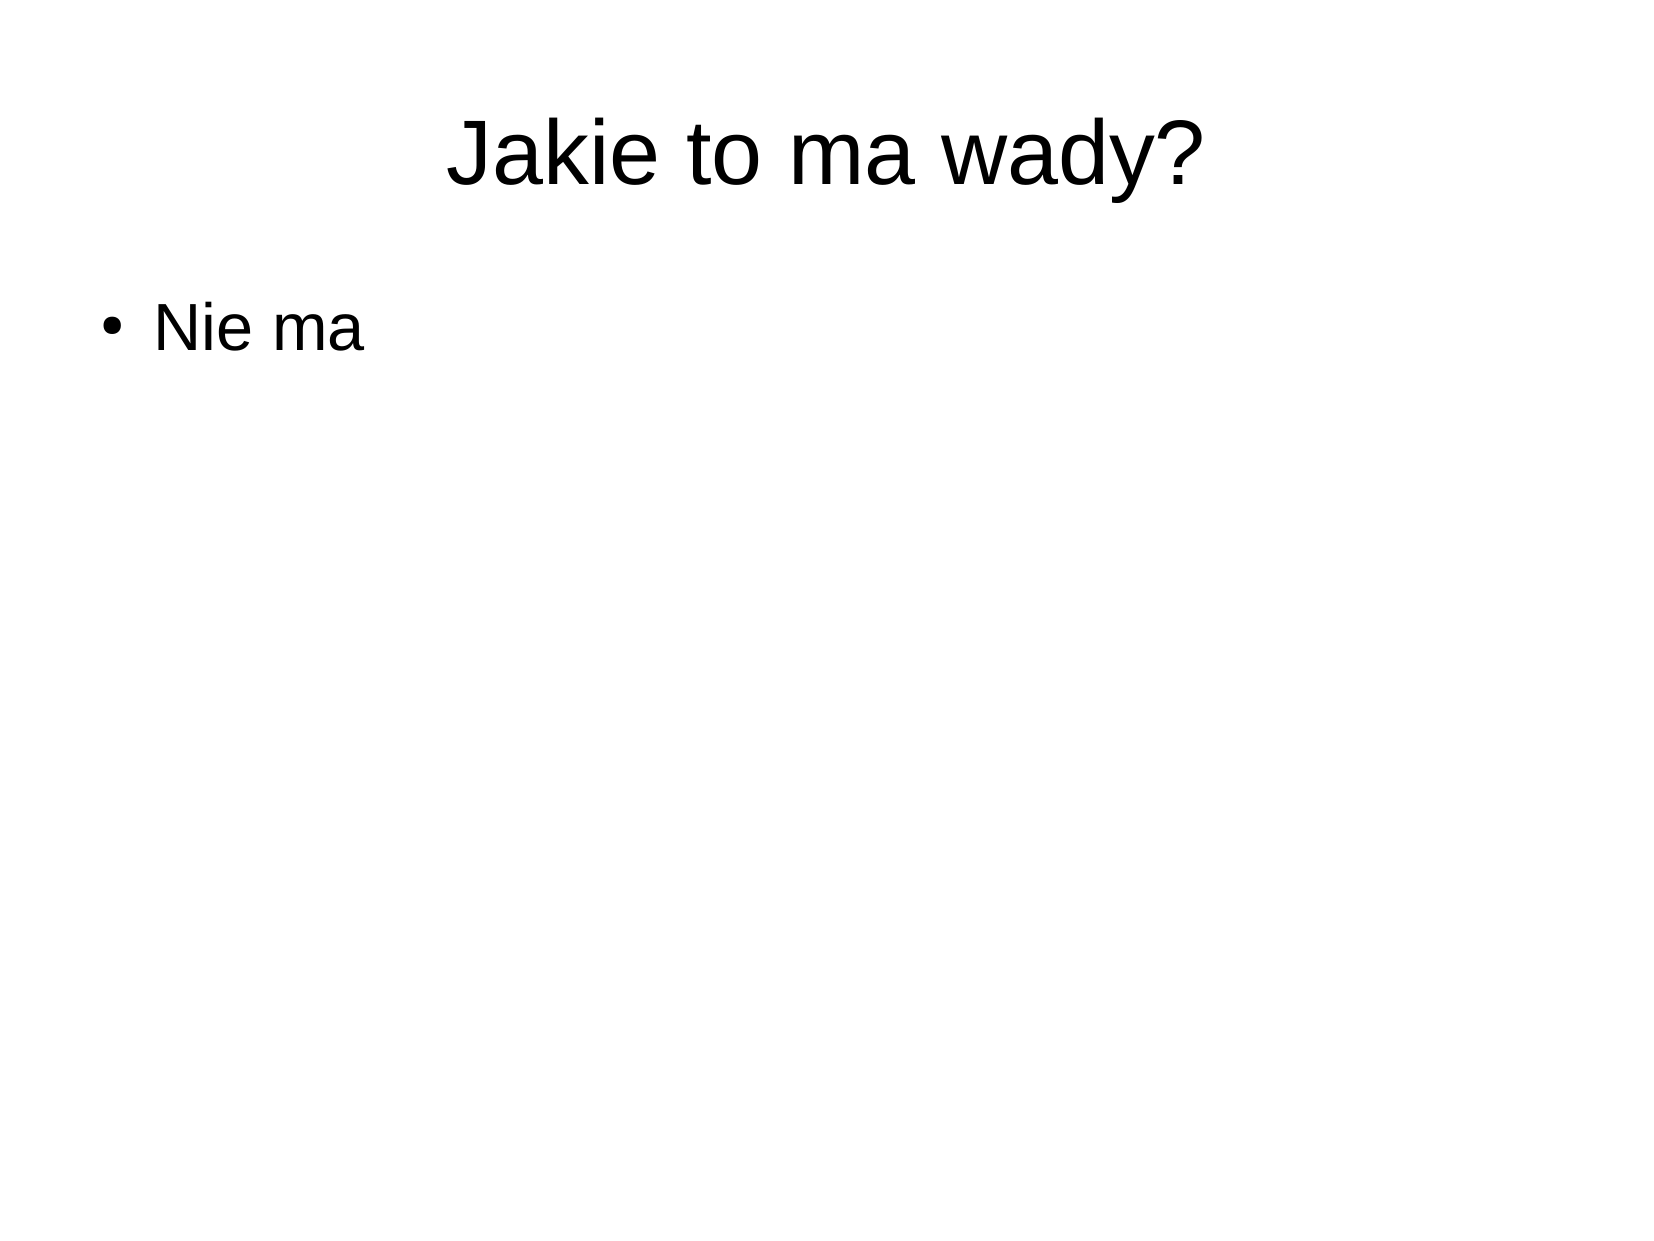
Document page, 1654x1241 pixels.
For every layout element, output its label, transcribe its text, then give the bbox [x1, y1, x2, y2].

title Jakie to ma wady? [82, 49, 1571, 257]
list Nie ma [82, 290, 1571, 1010]
